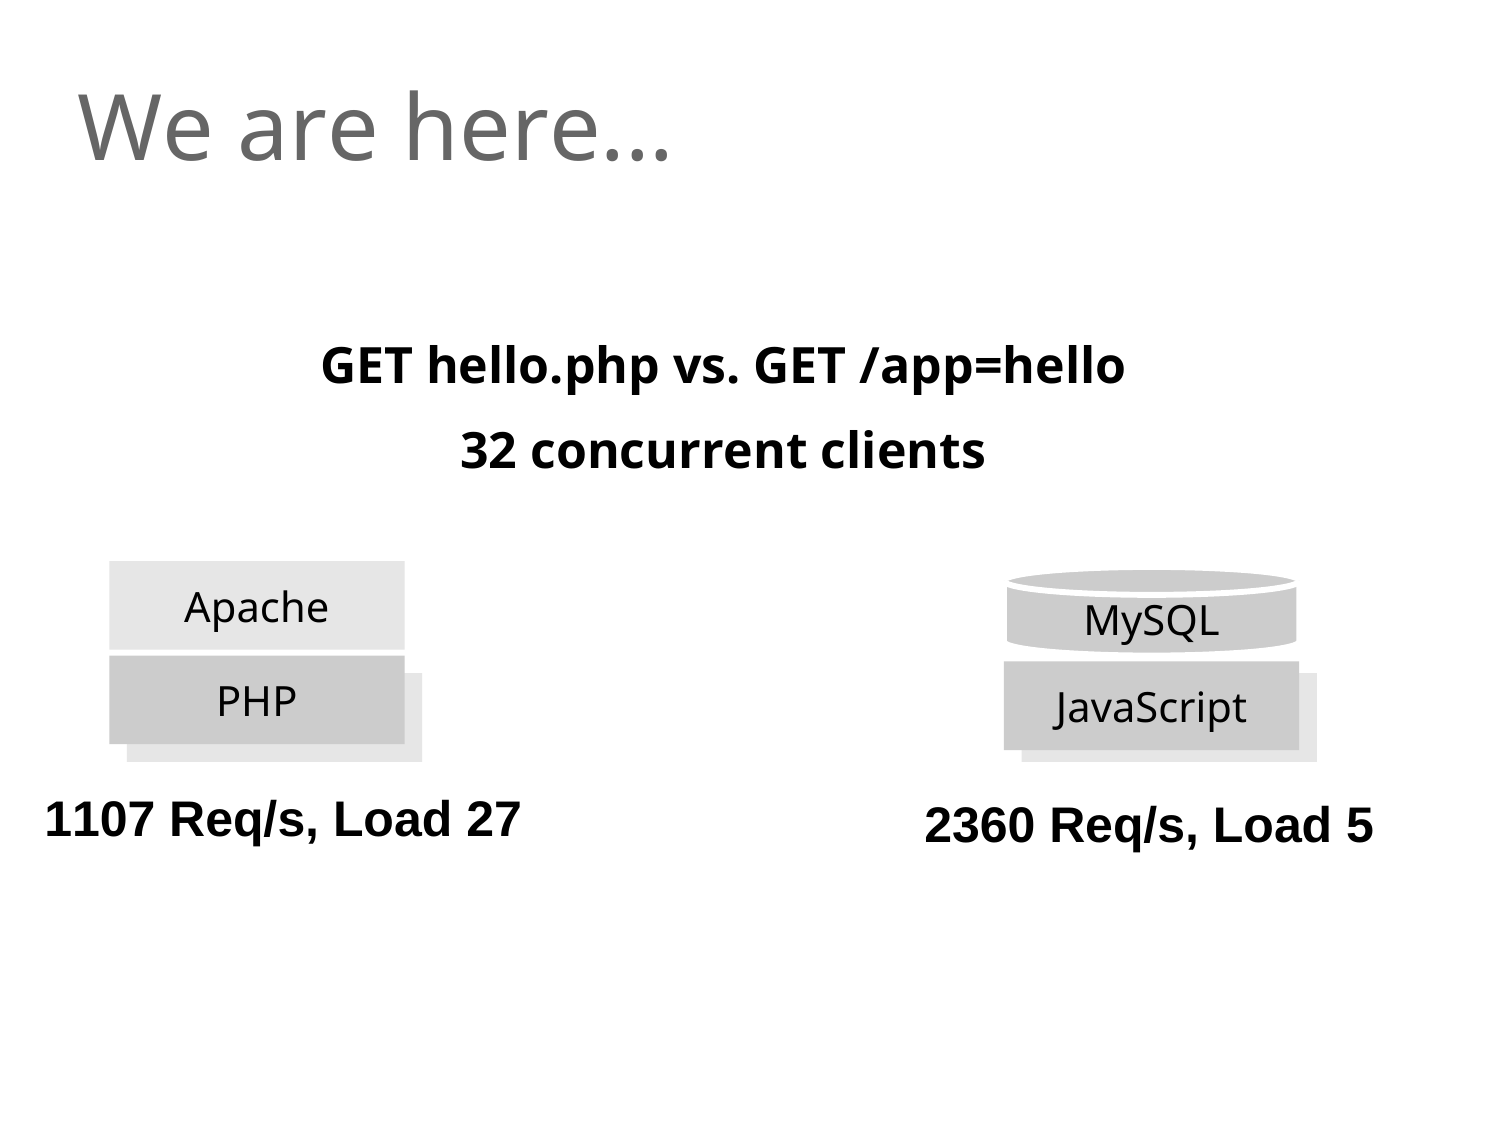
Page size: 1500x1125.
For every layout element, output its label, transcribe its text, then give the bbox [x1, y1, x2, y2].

text_box Apache [109, 561, 405, 650]
text_box MySQL [1003, 566, 1300, 656]
title We are here... [62, 0, 1438, 251]
text_box 1107 Req/s, Load 27 [29, 779, 537, 855]
text_box JavaScript [1003, 661, 1300, 751]
text_box JavaScript [1021, 673, 1317, 762]
text_box PHP [126, 673, 423, 762]
text_box 2360 Req/s, Load 5 [909, 785, 1390, 861]
text_box GET hello.php vs. GET /app=hello 32 concurrent clients [118, 322, 1329, 476]
text_box PHP [109, 655, 405, 745]
